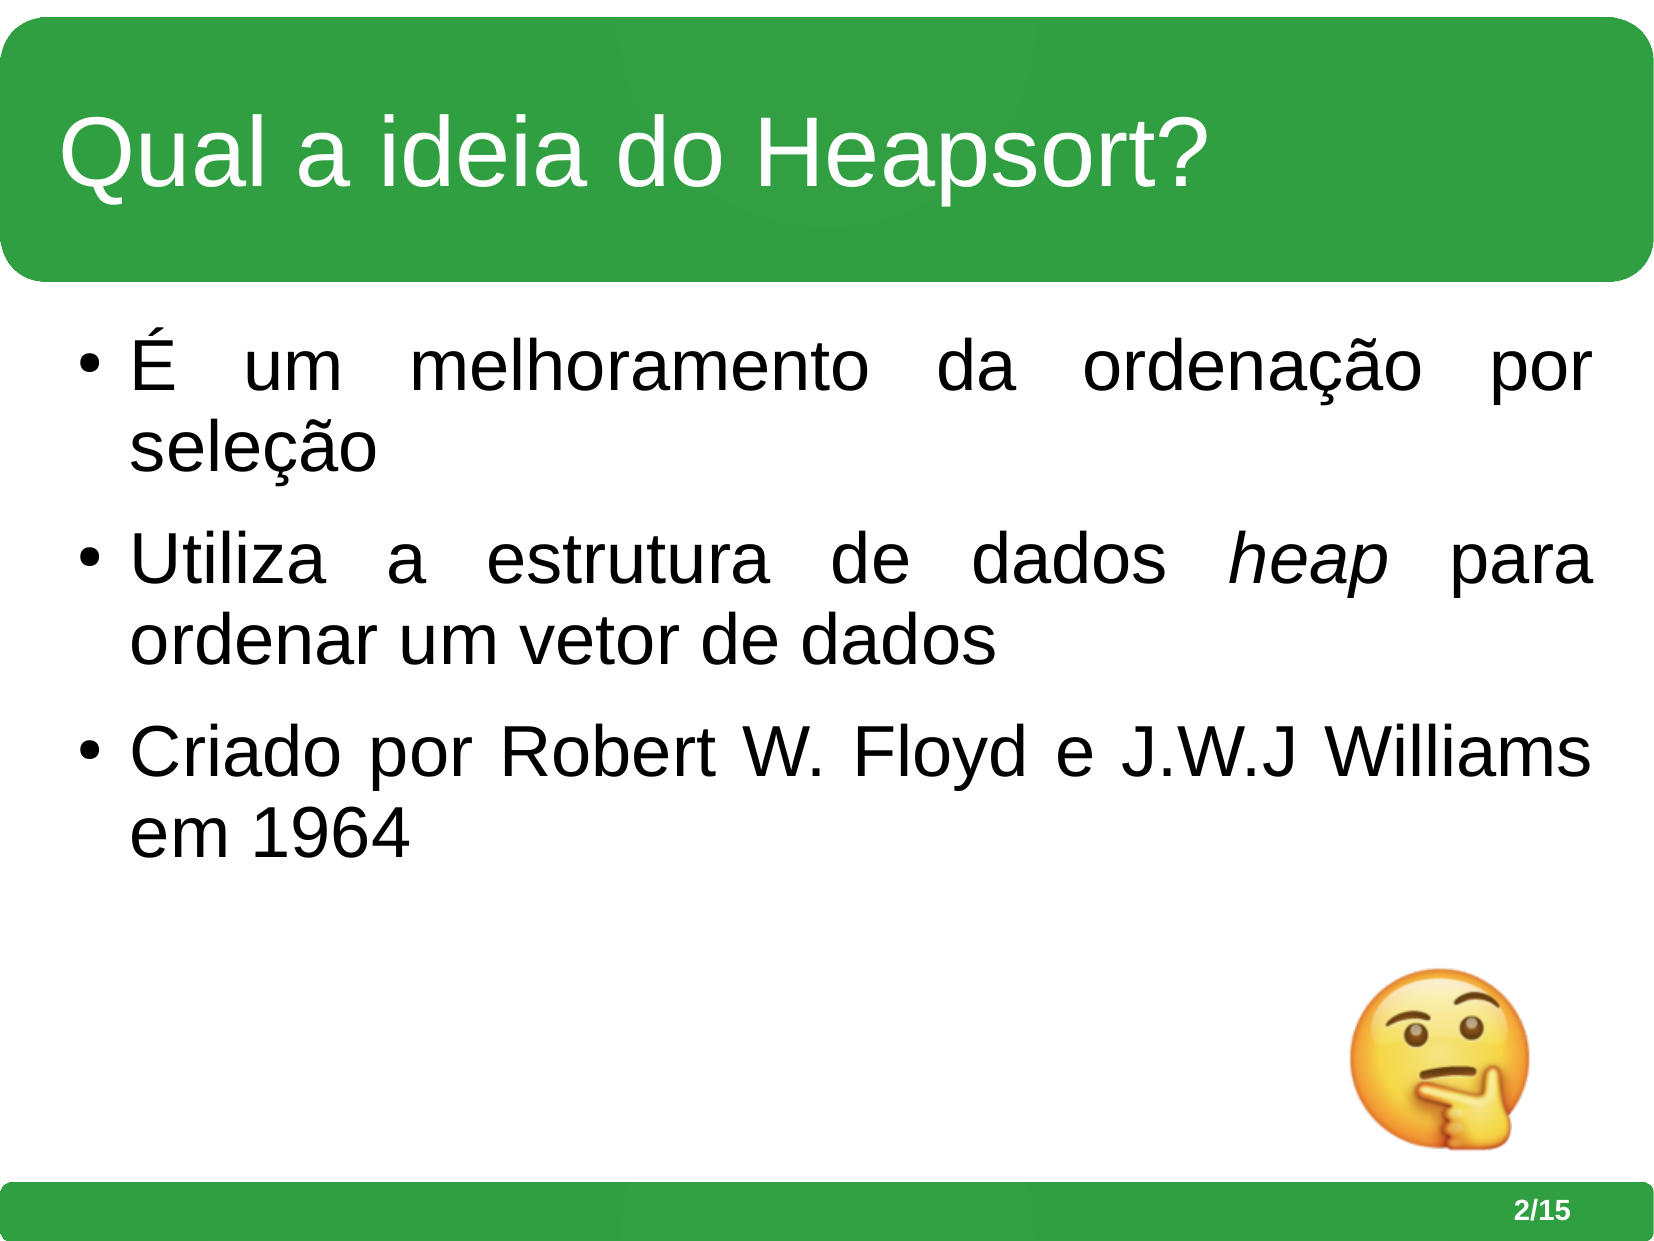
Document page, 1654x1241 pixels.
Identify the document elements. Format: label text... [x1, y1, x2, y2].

title Qual a ideia do Heapsort? [59, 64, 1595, 239]
picture [1346, 964, 1534, 1152]
list É um melhoramento da ordenação por seleção Utiliza a estrutura de dados heap para ordenar um vetor de dados Criado por Robert W. Floyd e J.W.J Williams em 1964 [59, 324, 1595, 1152]
